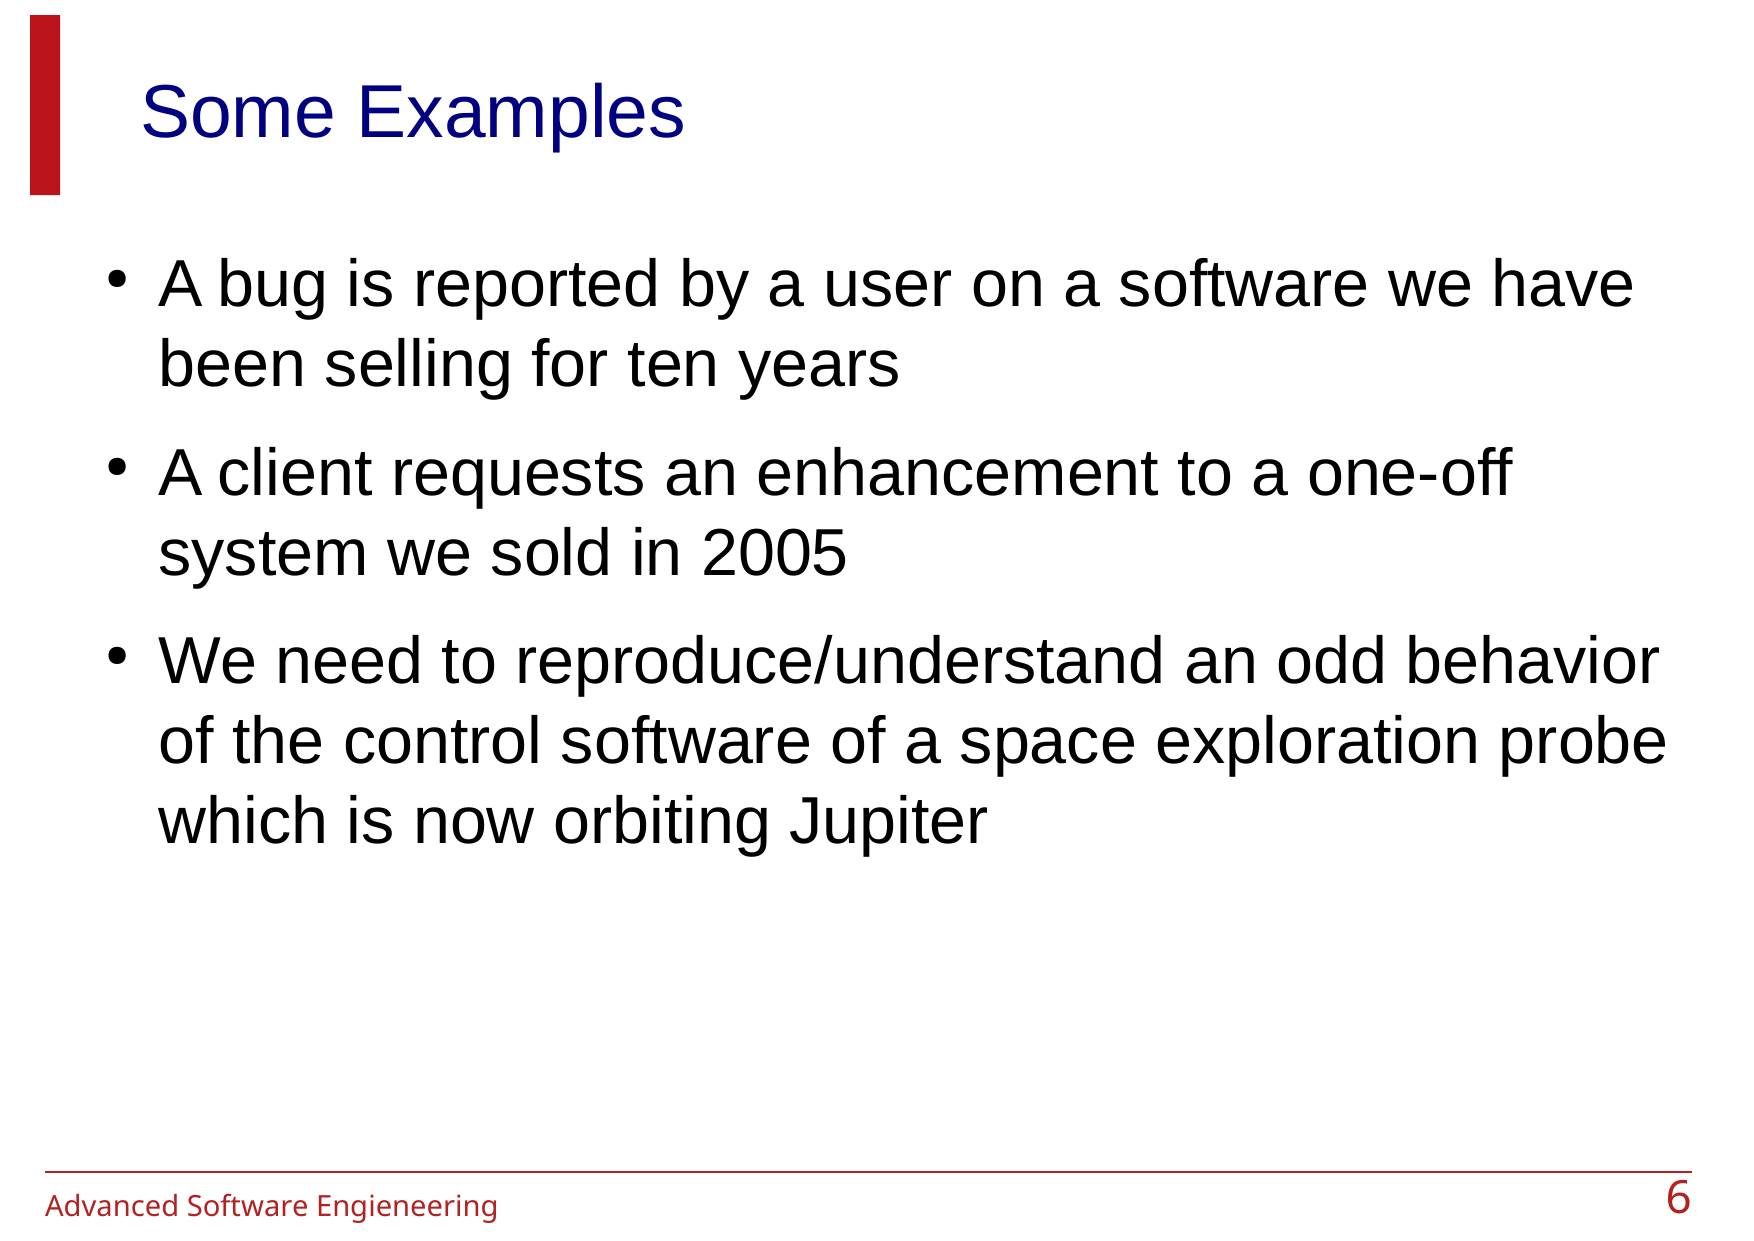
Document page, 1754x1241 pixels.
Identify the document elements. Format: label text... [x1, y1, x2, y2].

list A bug is reported by a user on a software we have been selling for ten years A client requests an enhancement to a one-off system we sold in 2005 We need to reproduce/understand an odd behavior of the control software of a space exploration probe which is now orbiting Jupiter [87, 240, 1696, 1081]
title Some Examples [90, 19, 1726, 196]
